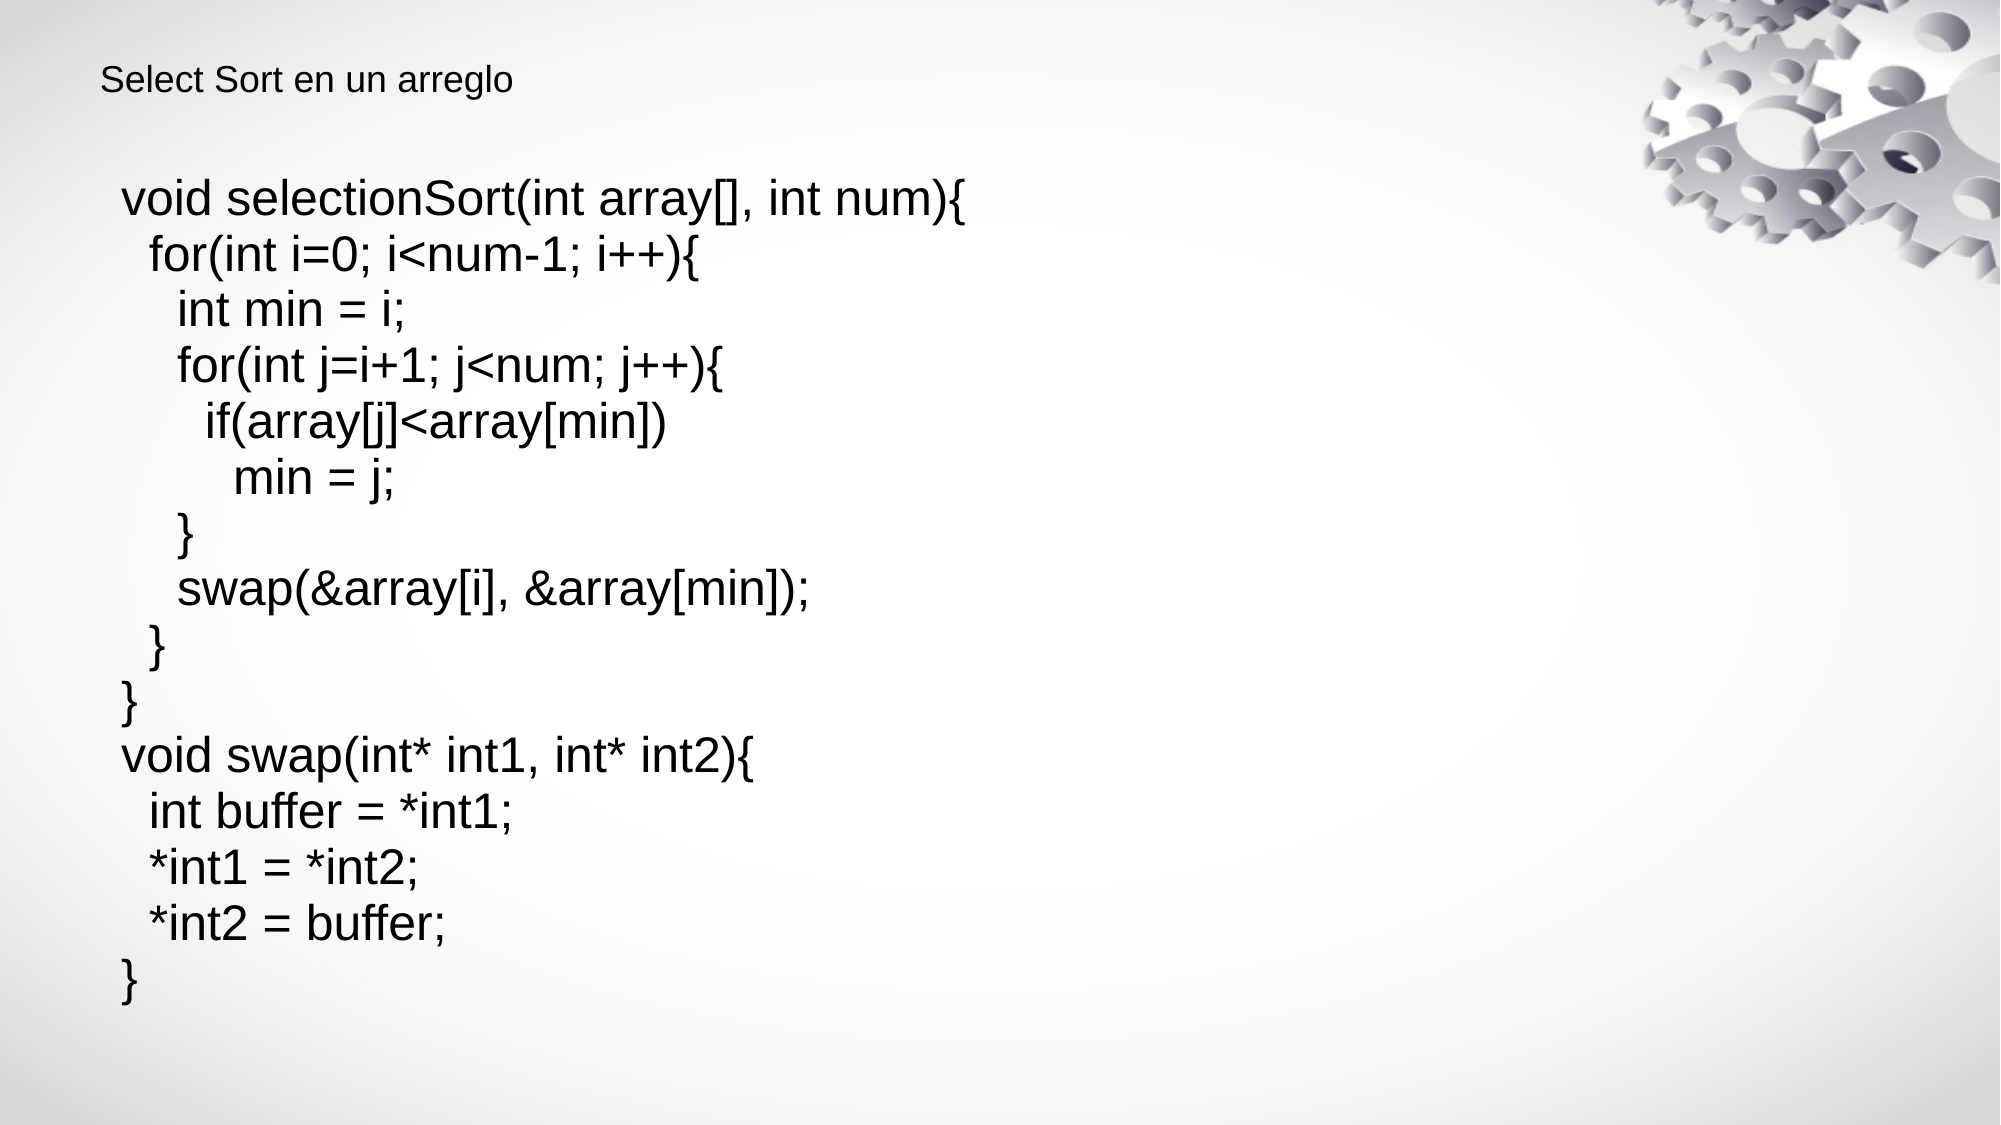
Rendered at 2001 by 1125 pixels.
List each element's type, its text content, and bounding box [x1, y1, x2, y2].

picture [0, 0, 2000, 1125]
text_box void selectionSort(int array[], int num){ for(int i=0; i<num-1; i++){ int min = i; for(int j=i+1; j<num; j++){ if(array[j]<array[min]) min = j; } swap(&array[i], &array[min]); } } void swap(int* int1, int* int2){ int buffer = *int1; *int1 = *int2; *int2 = buffer; } [106, 162, 1269, 1014]
title Select Sort en un arreglo [99, 31, 1900, 127]
